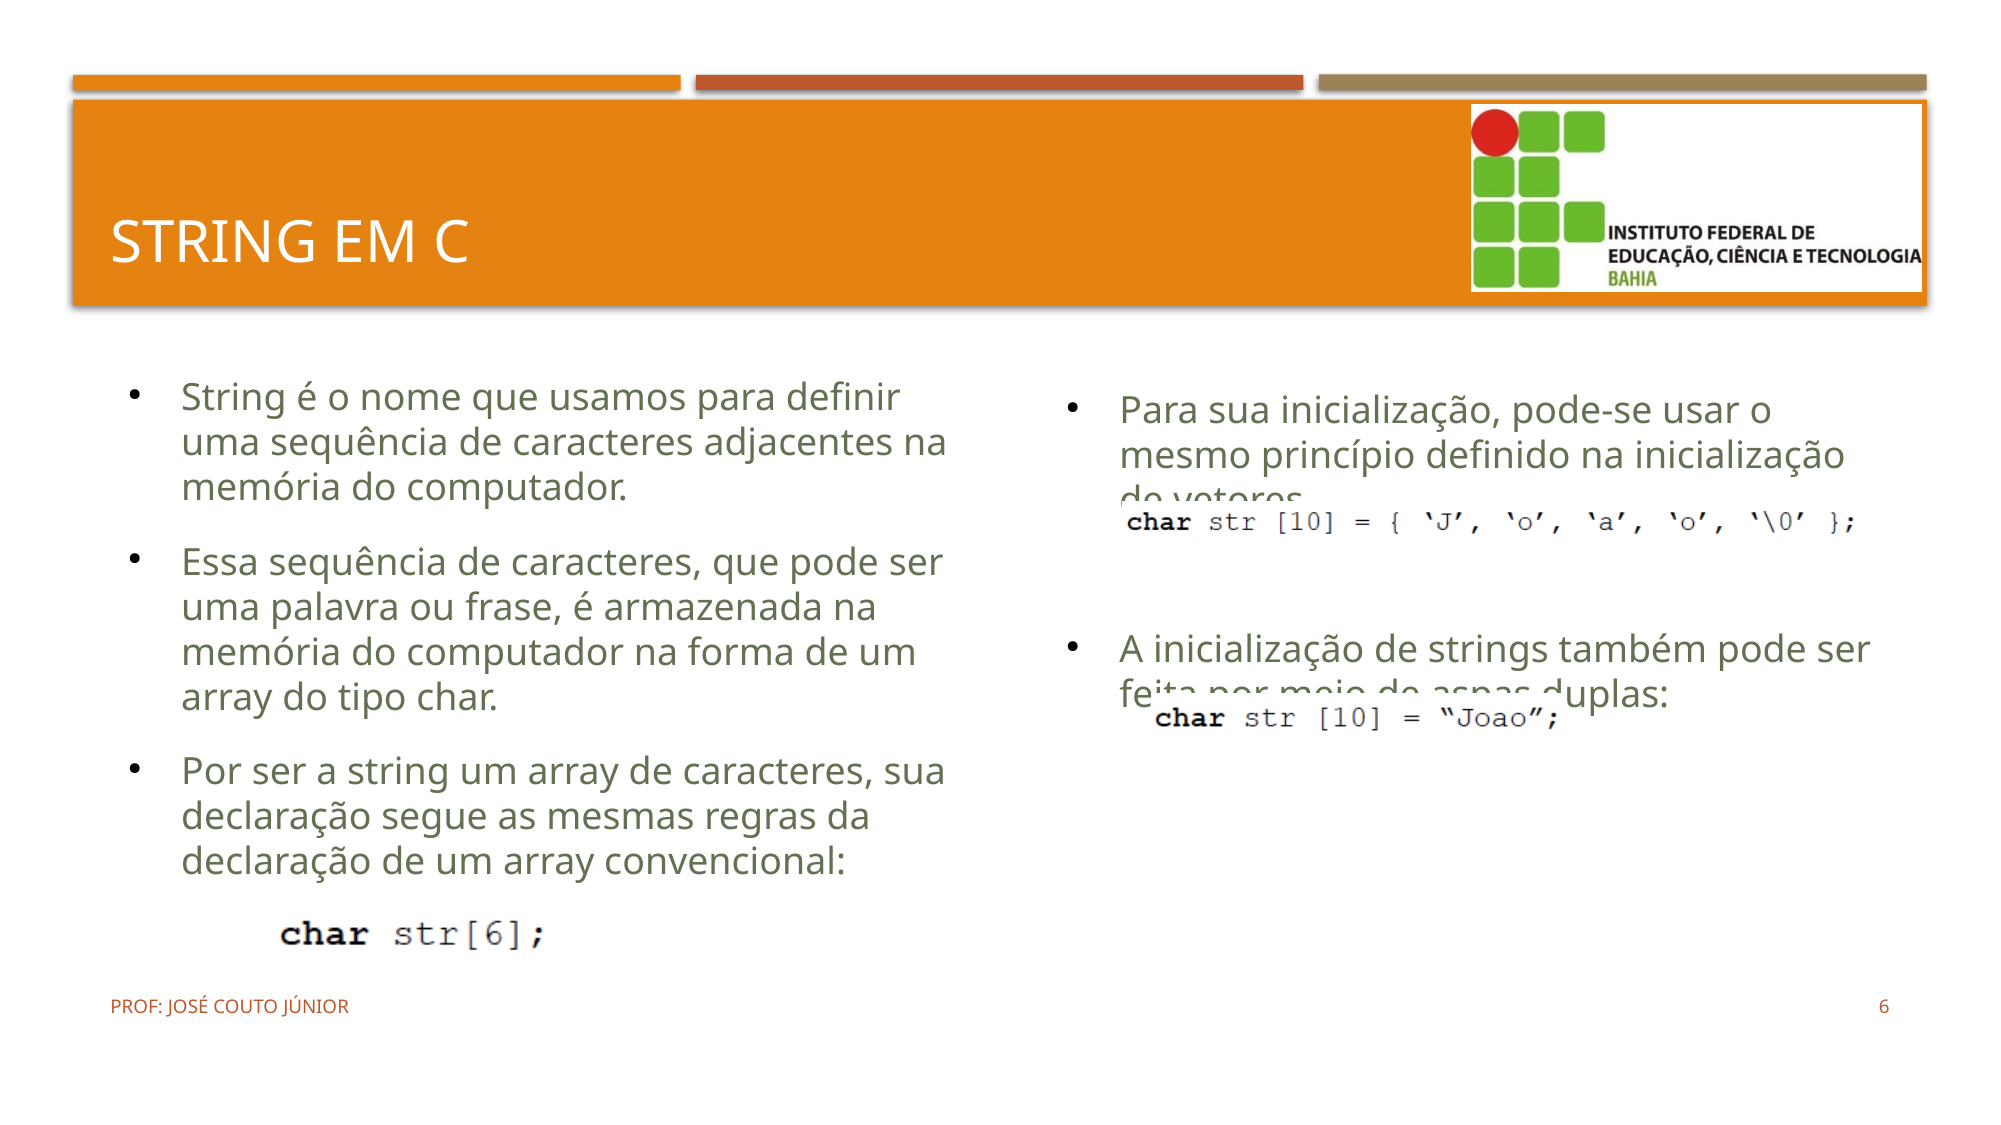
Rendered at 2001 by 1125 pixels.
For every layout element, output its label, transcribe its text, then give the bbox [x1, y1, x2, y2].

list String é o nome que usamos para definir uma sequência de caracteres adjacentes na memória do computador. Essa sequência de caracteres, que pode ser uma palavra ou frase, é armazenada na memória do computador na forma de um array do tipo char. Por ser a string um array de caracteres, sua declaração segue as mesmas regras da declaração de um array convencional: [95, 365, 975, 962]
title String em C [95, 119, 1471, 282]
picture [1471, 104, 1922, 292]
list Para sua inicialização, pode-se usar o mesmo princípio definido na inicialização de vetores A inicialização de strings também pode ser feita por meio de aspas duplas: [1033, 378, 1913, 975]
picture [1122, 501, 1861, 544]
picture [1151, 693, 1565, 745]
picture [270, 906, 560, 962]
footer Prof: José Couto Júnior [95, 976, 1230, 1037]
